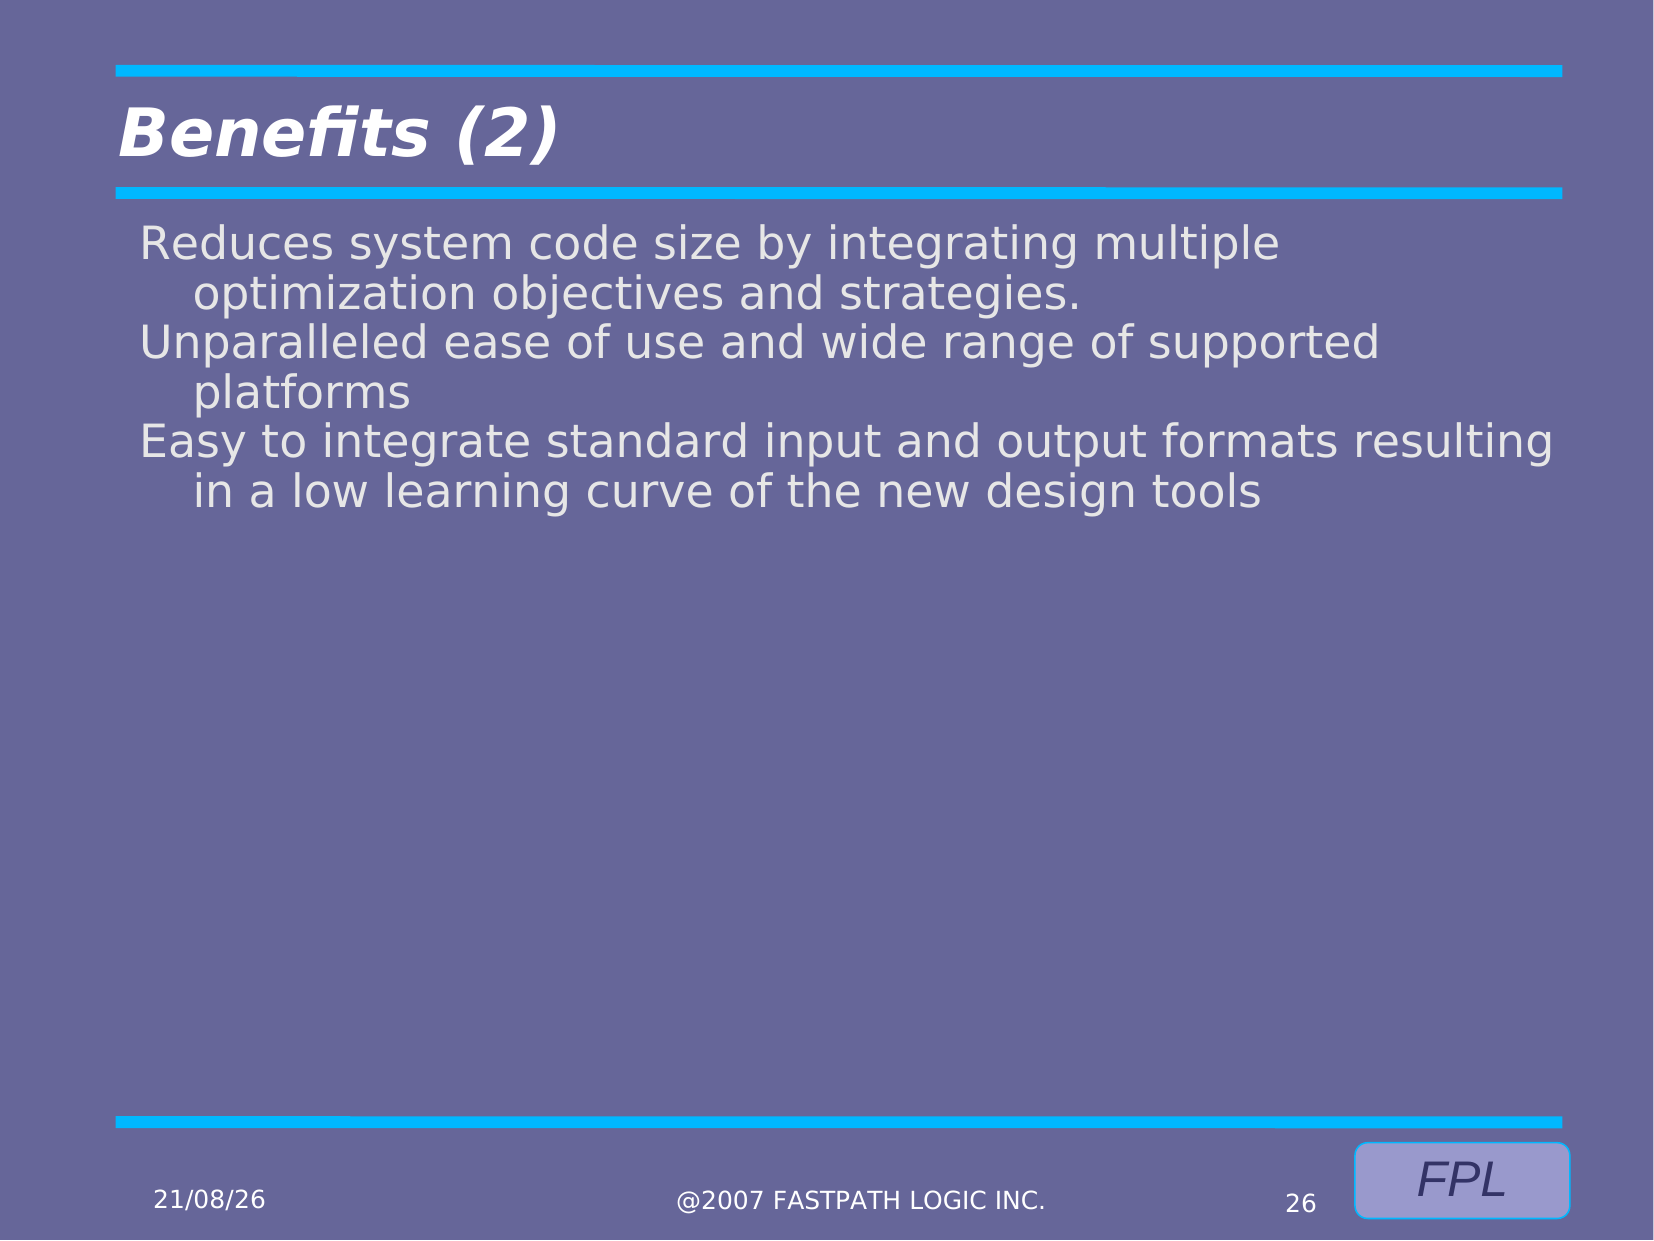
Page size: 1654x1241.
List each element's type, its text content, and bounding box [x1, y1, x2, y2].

title Benefits (2)‏ [118, 41, 1531, 220]
list Reduces system code size by integrating multiple optimization objectives and strategies. Unparalleled ease of use and wide range of supported platforms Easy to integrate standard input and output formats resulting in a low learning curve of the new design tools [121, 220, 1561, 1118]
